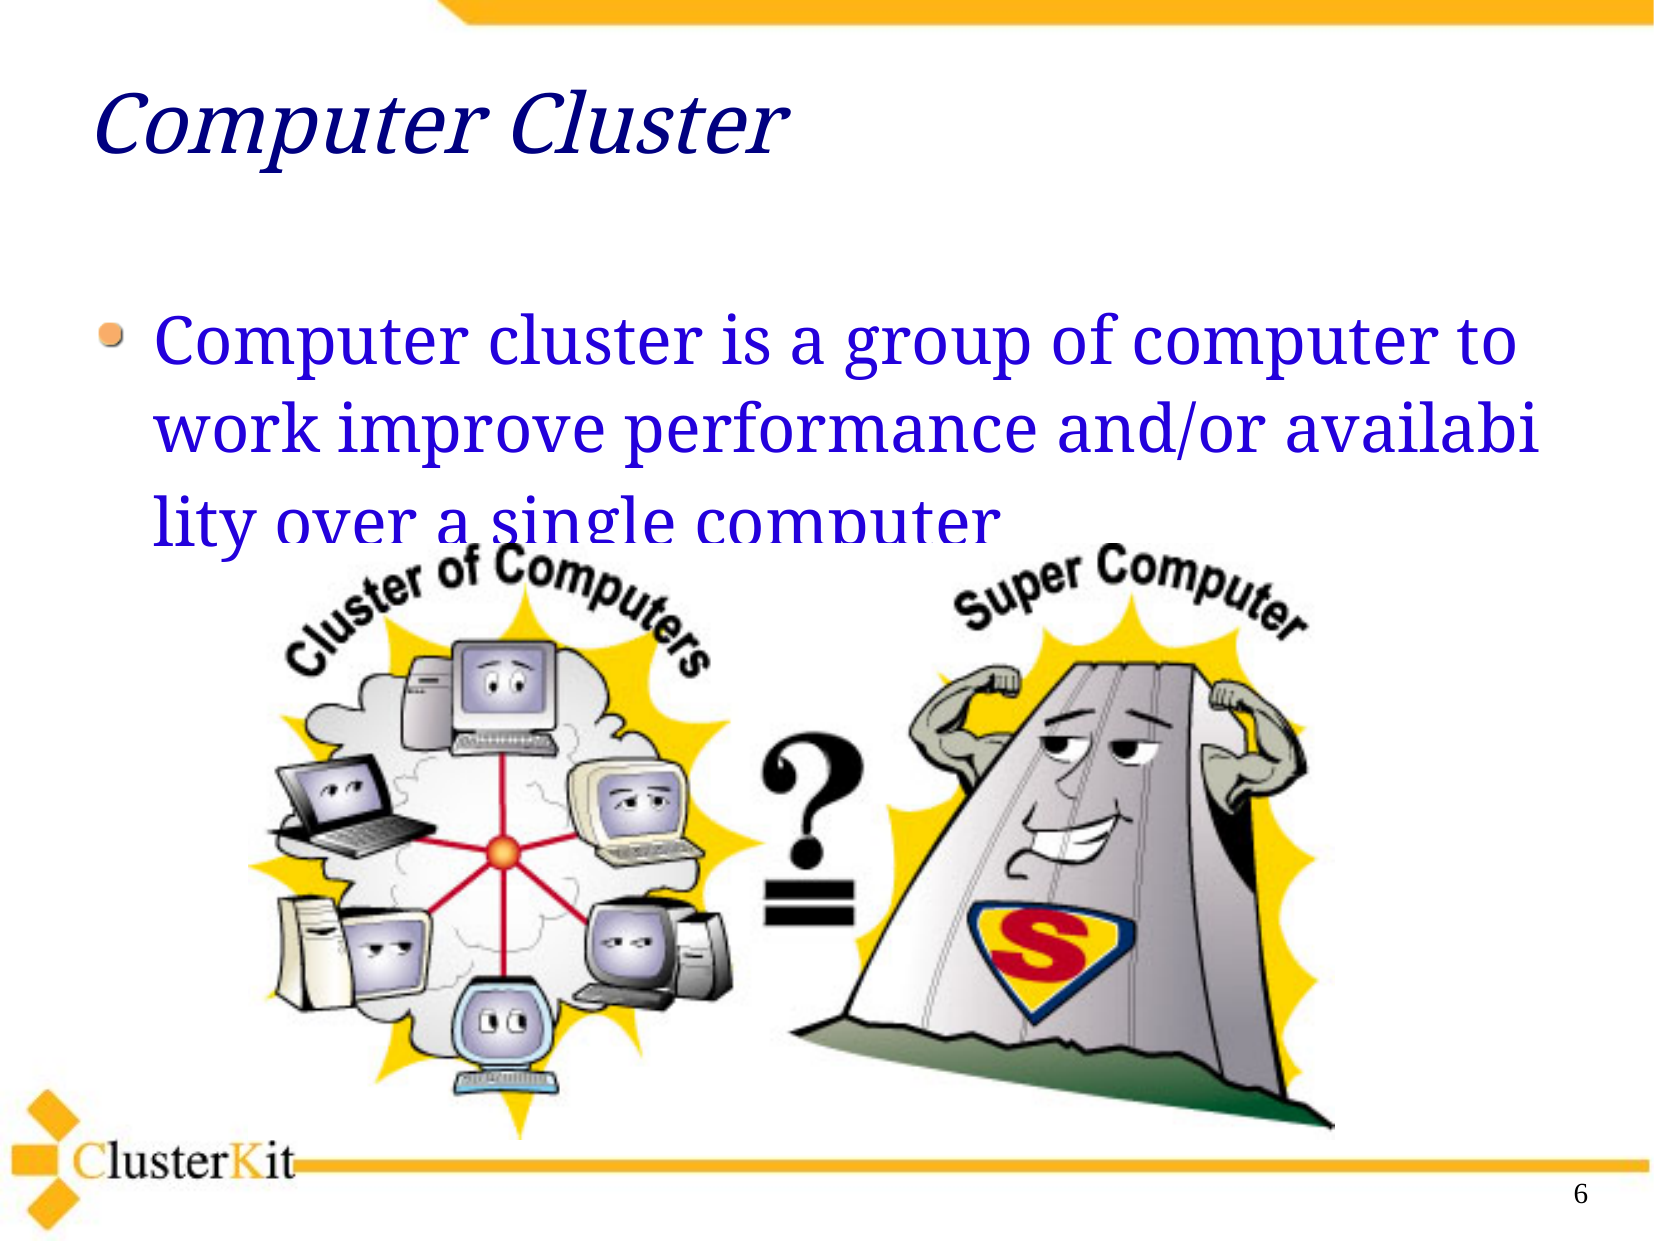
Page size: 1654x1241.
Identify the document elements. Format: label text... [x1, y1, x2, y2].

list Computer cluster is a group of computer to work improve performance and/or availability over a single computer [82, 289, 1571, 1108]
picture [0, 0, 1654, 1241]
title Computer Cluster [71, 20, 1560, 228]
